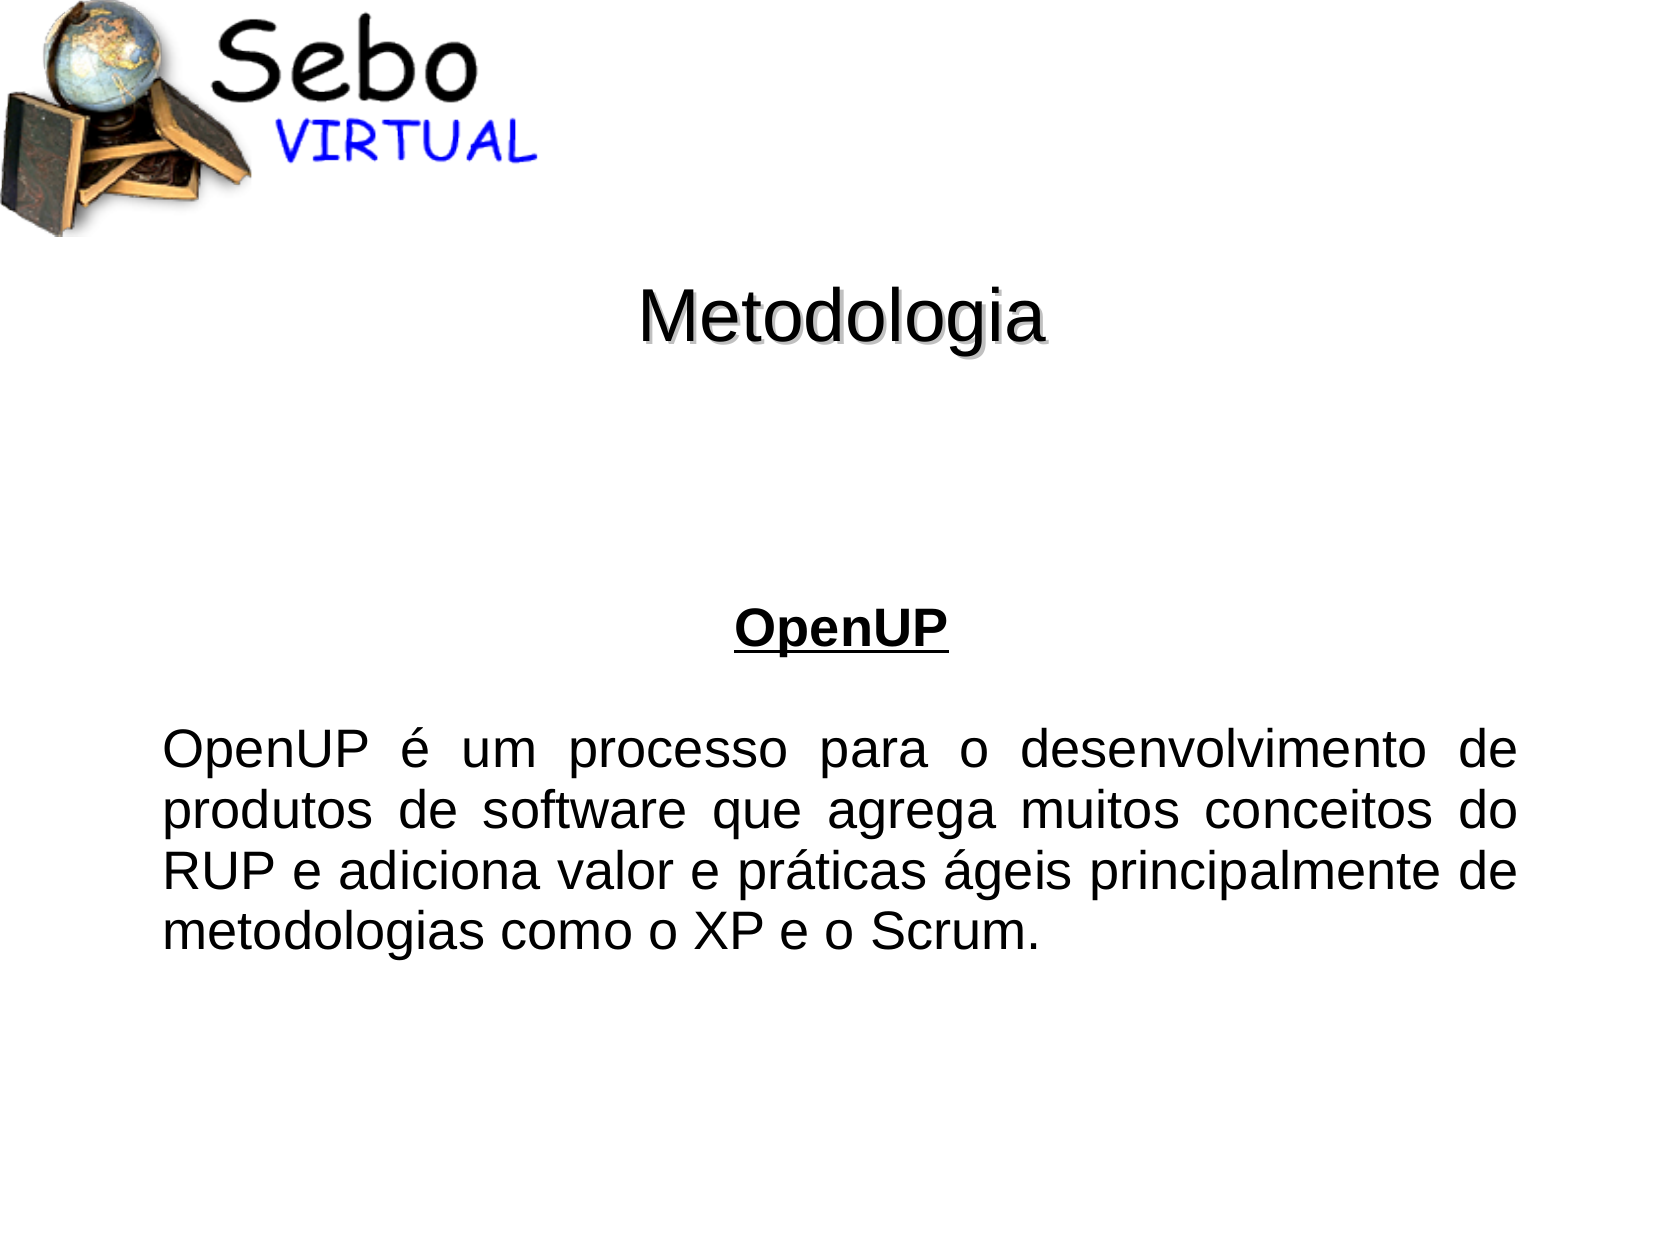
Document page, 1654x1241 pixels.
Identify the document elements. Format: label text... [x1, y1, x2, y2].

picture [0, 0, 591, 237]
text_box OpenUP OpenUP é um processo para o desenvolvimento de produtos de software que agrega muitos conceitos do RUP e adiciona valor e práticas ágeis principalmente de metodologias como o XP e o Scrum. [147, 590, 1536, 1012]
text_box Metodologia [88, 265, 1595, 374]
